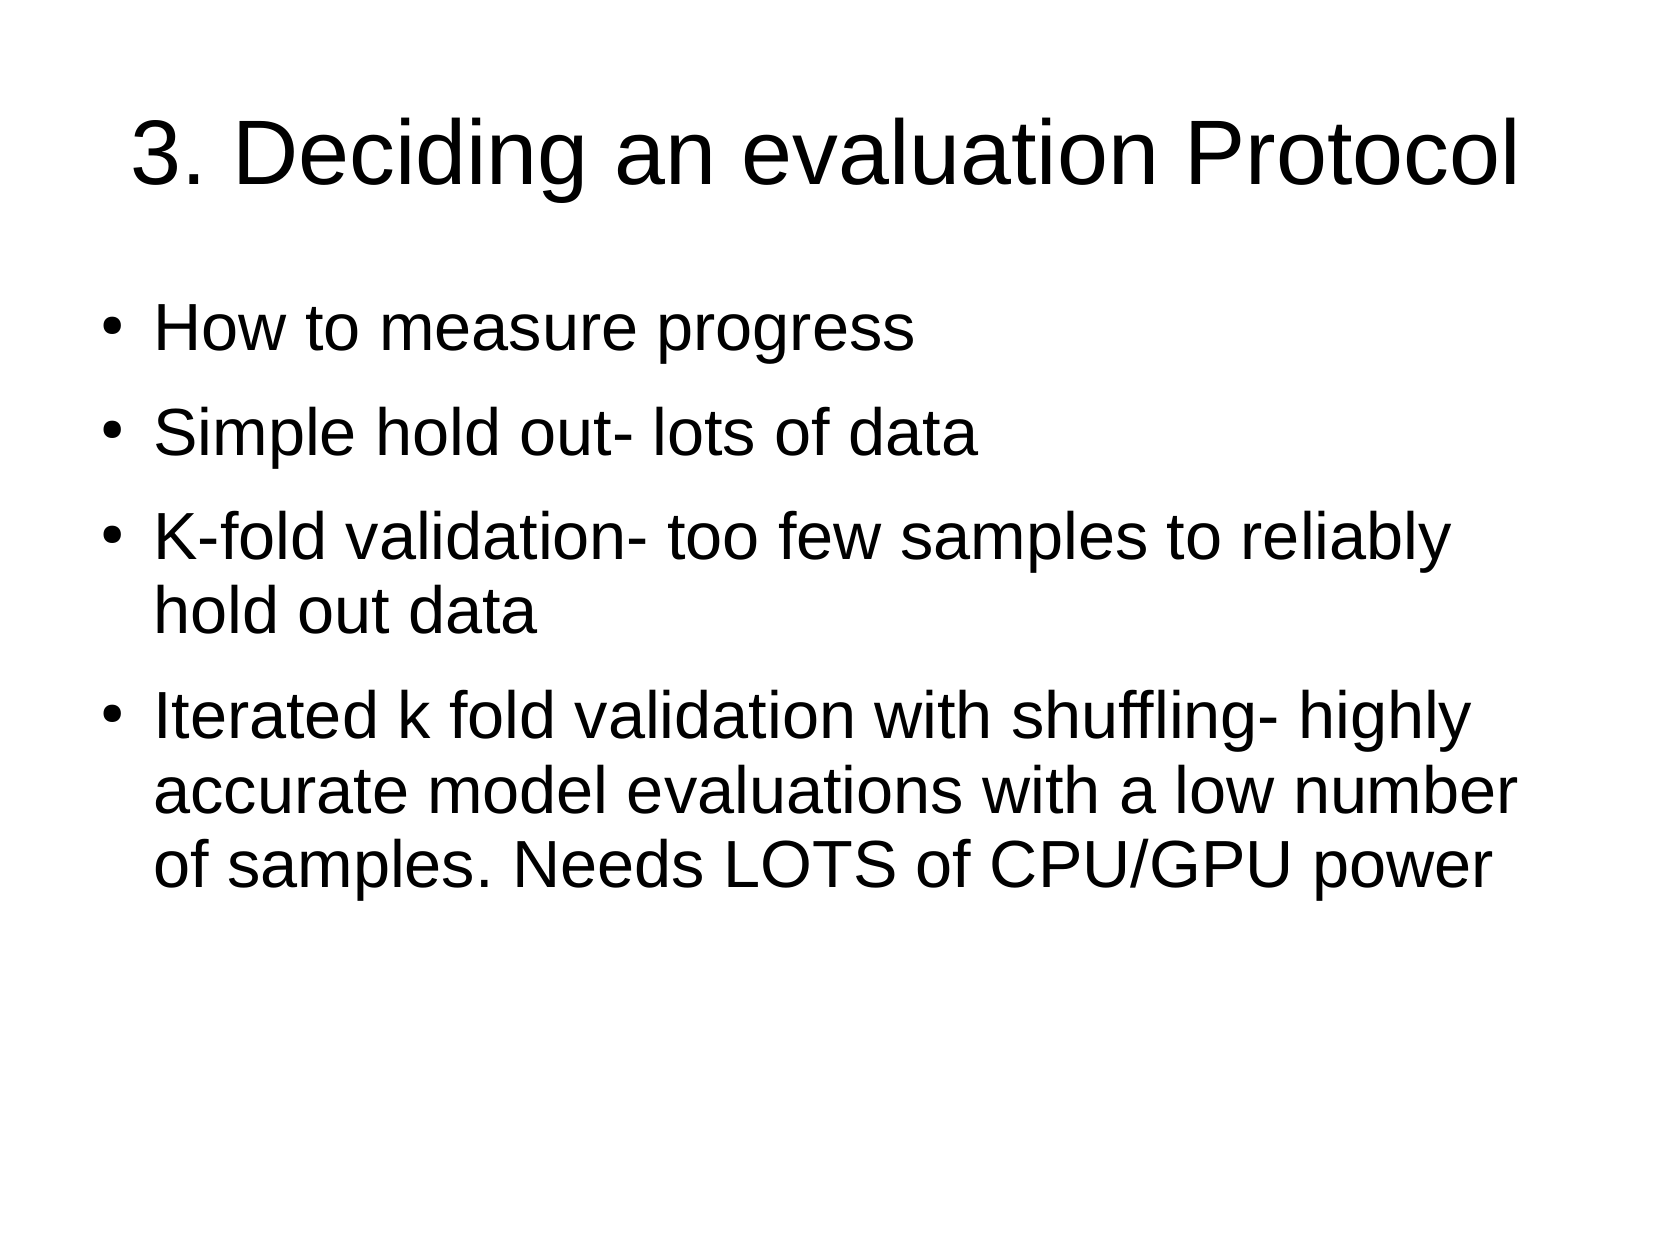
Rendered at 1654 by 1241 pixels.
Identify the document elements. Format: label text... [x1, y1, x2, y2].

title 3. Deciding an evaluation Protocol [82, 49, 1571, 257]
list How to measure progress Simple hold out- lots of data K-fold validation- too few samples to reliably hold out data Iterated k fold validation with shuffling- highly accurate model evaluations with a low number of samples. Needs LOTS of CPU/GPU power [82, 290, 1571, 1010]
